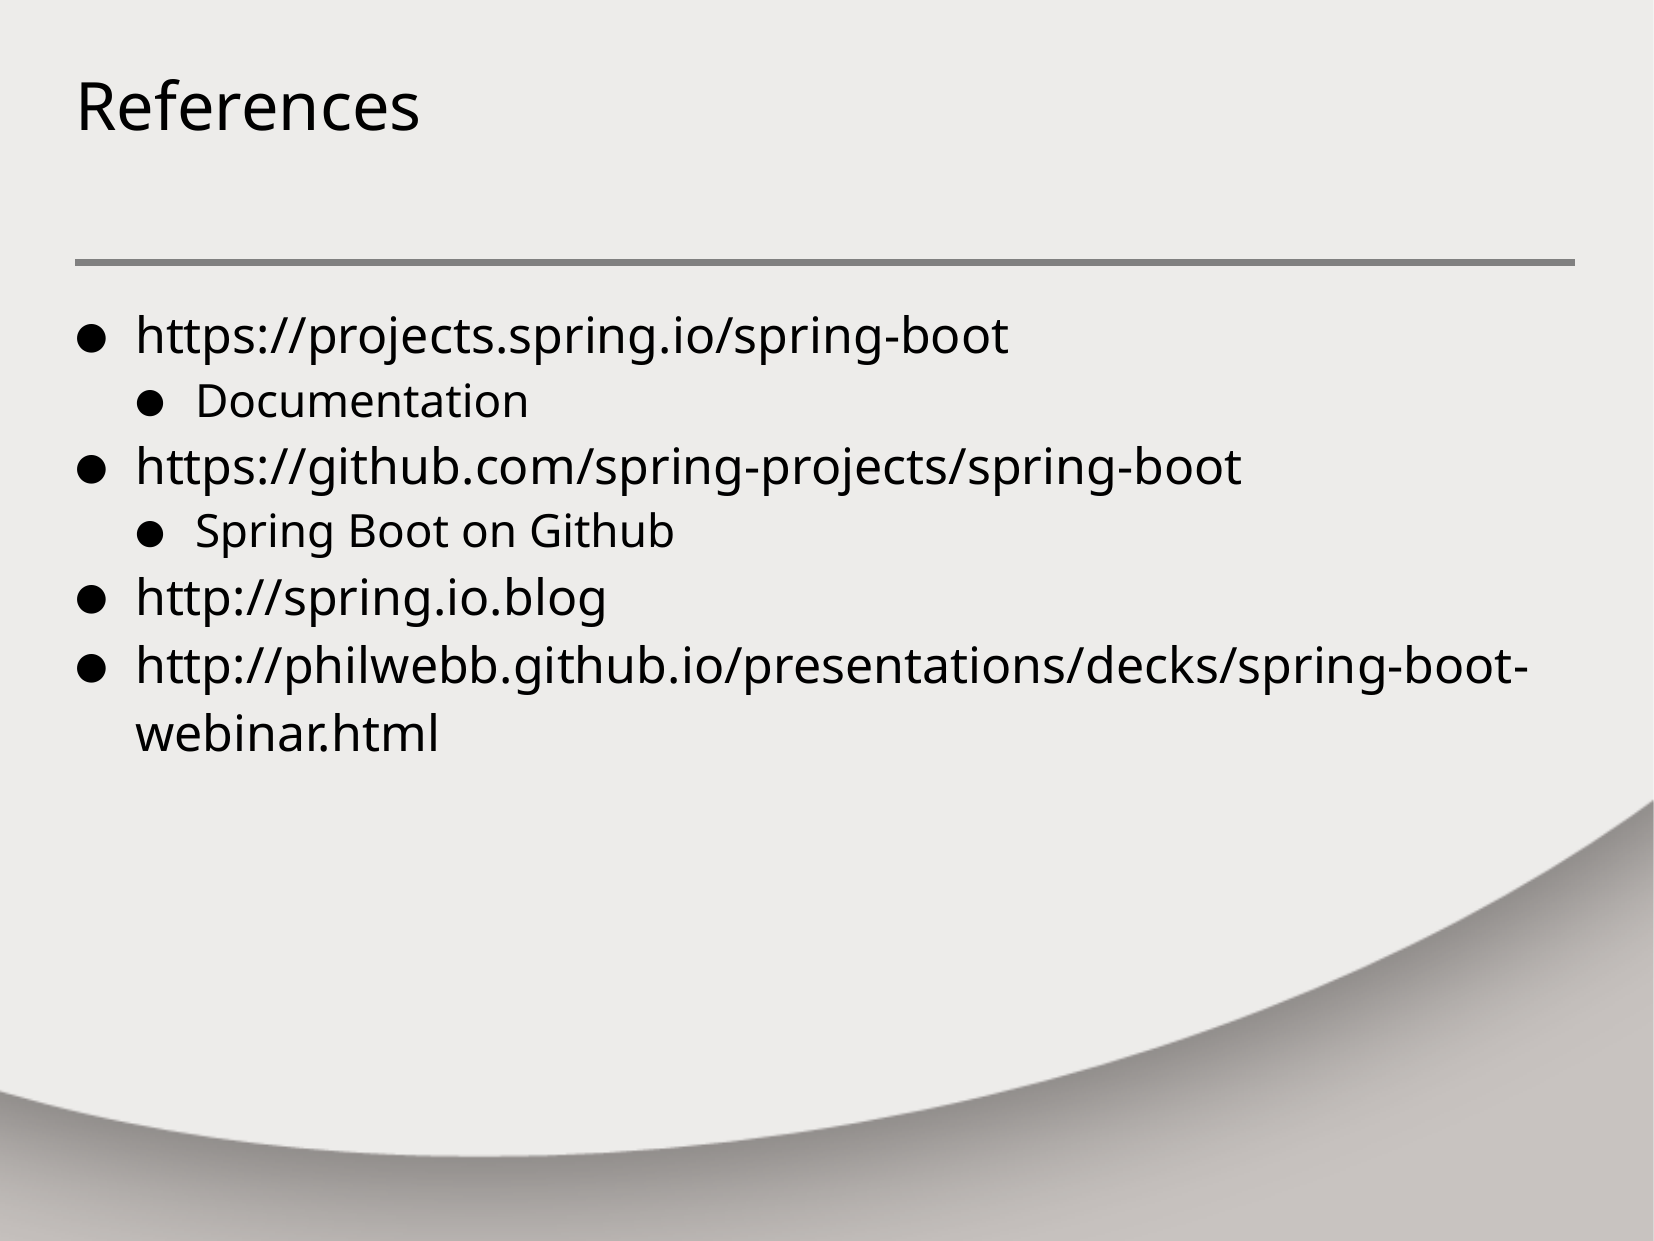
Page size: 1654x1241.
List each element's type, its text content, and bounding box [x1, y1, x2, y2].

list https://projects.spring.io/spring-boot Documentation https://github.com/spring-projects/spring-boot Spring Boot on Github http://spring.io.blog http://philwebb.github.io/presentations/decks/spring-boot-webinar.html [75, 299, 1576, 1163]
picture [0, 0, 1654, 1241]
title References [75, 75, 1576, 226]
